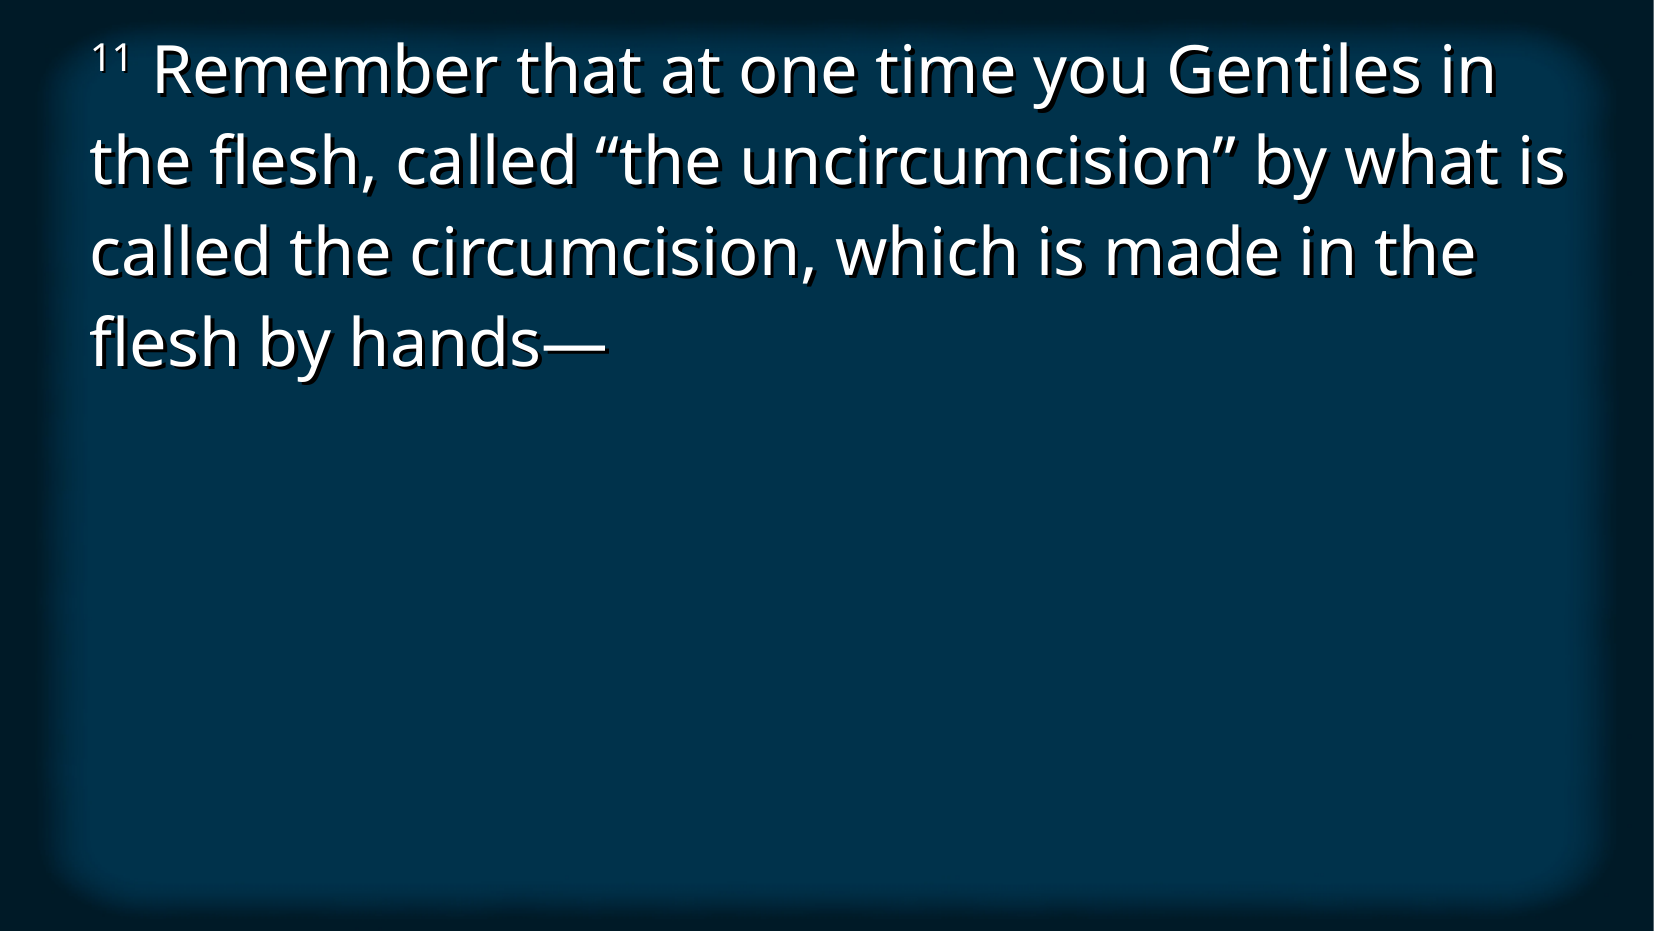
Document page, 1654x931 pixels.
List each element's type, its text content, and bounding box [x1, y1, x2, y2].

text_box 11 Remember that at one time you Gentiles in the flesh, called “the uncircumcision” by what is called the circumcision, which is made in the flesh by hands— [75, 15, 1591, 385]
picture [0, 0, 1654, 931]
